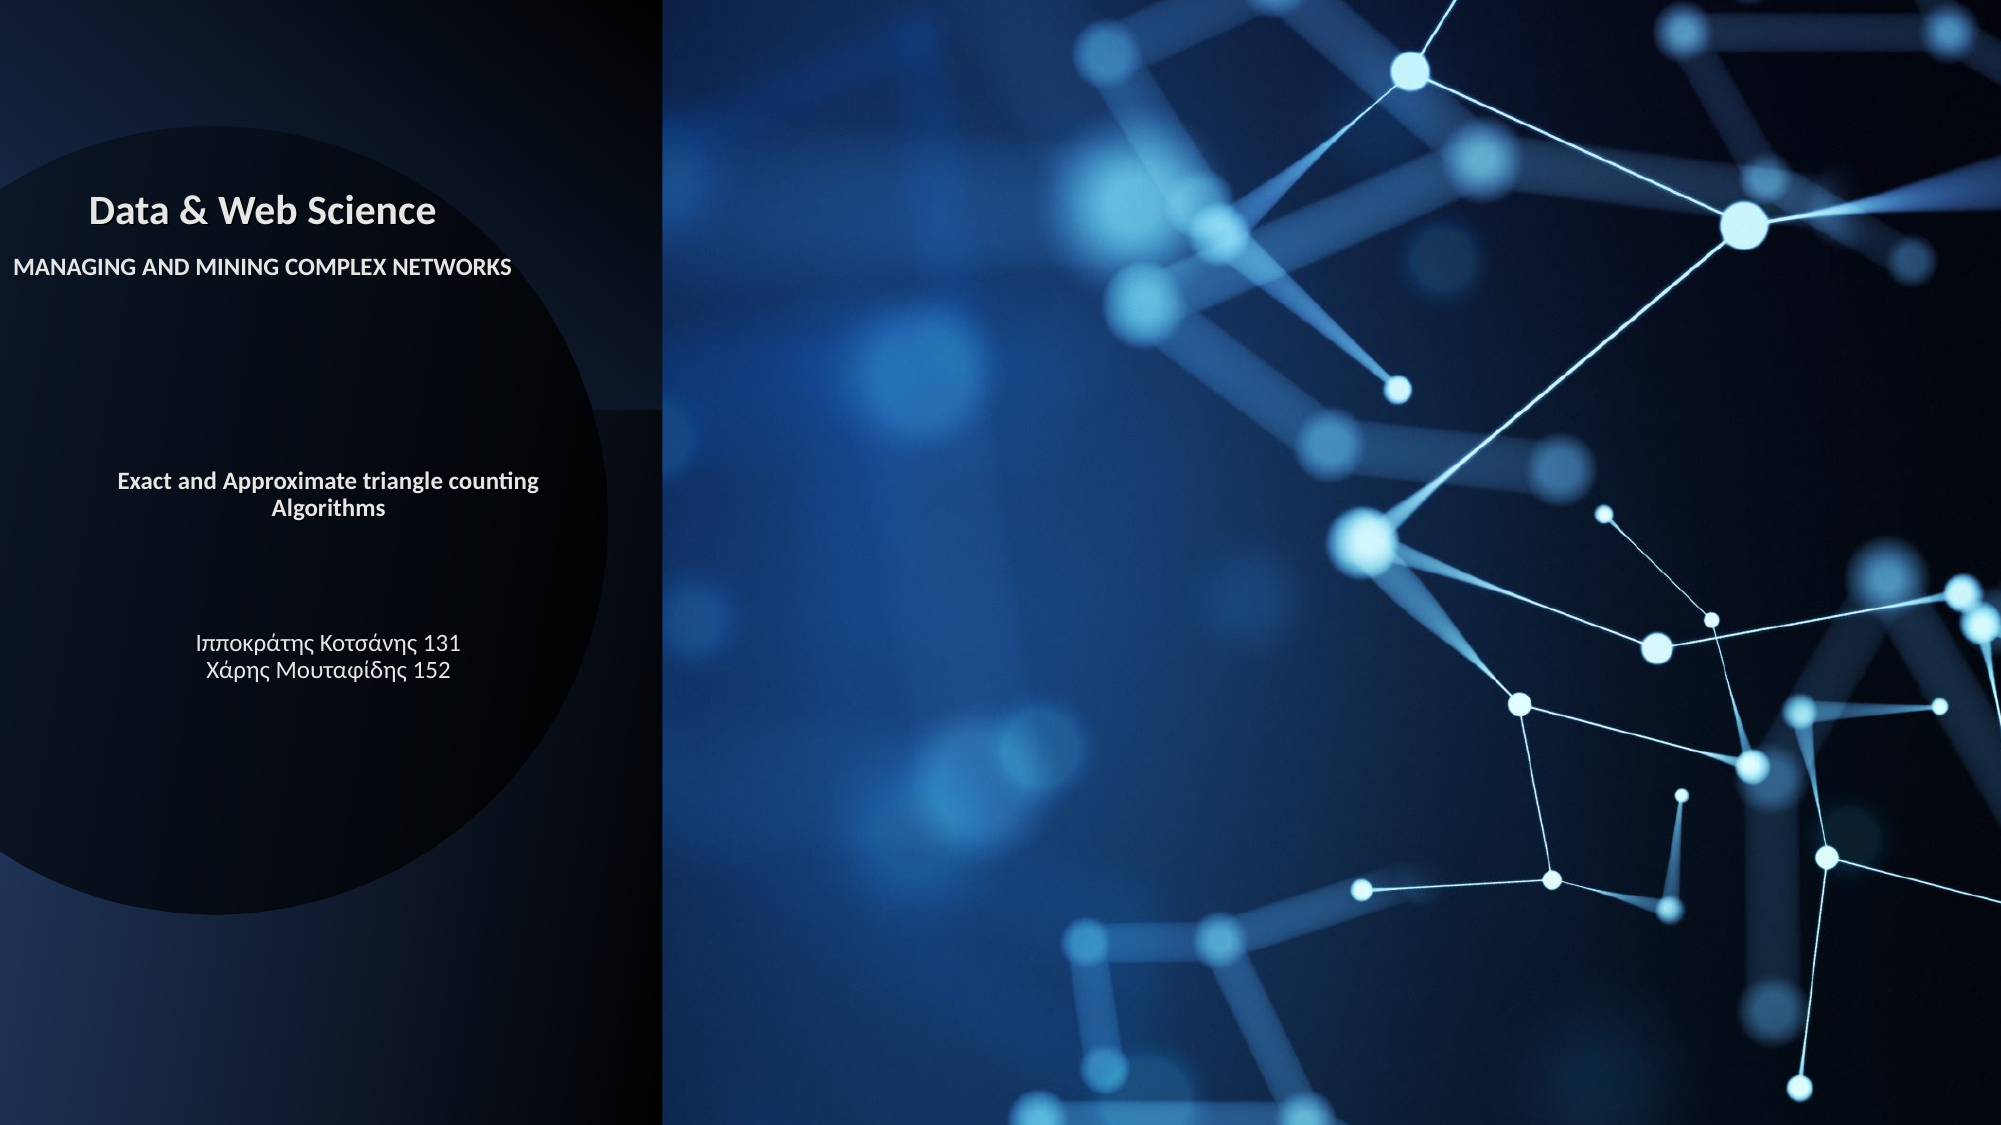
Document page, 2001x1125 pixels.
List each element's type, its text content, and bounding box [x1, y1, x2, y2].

title Exact and Approximate triangle counting Αlgorithms Ιπποκράτης Κοτσάνης 131 Χάρης Μουταφίδης 152 [78, 407, 580, 987]
text_box [0, 0, 662, 1125]
picture [662, 0, 2000, 1125]
subtitle Data & Web Science MANAGING AND MINING COMPLEX NETWORKS [0, 127, 660, 355]
